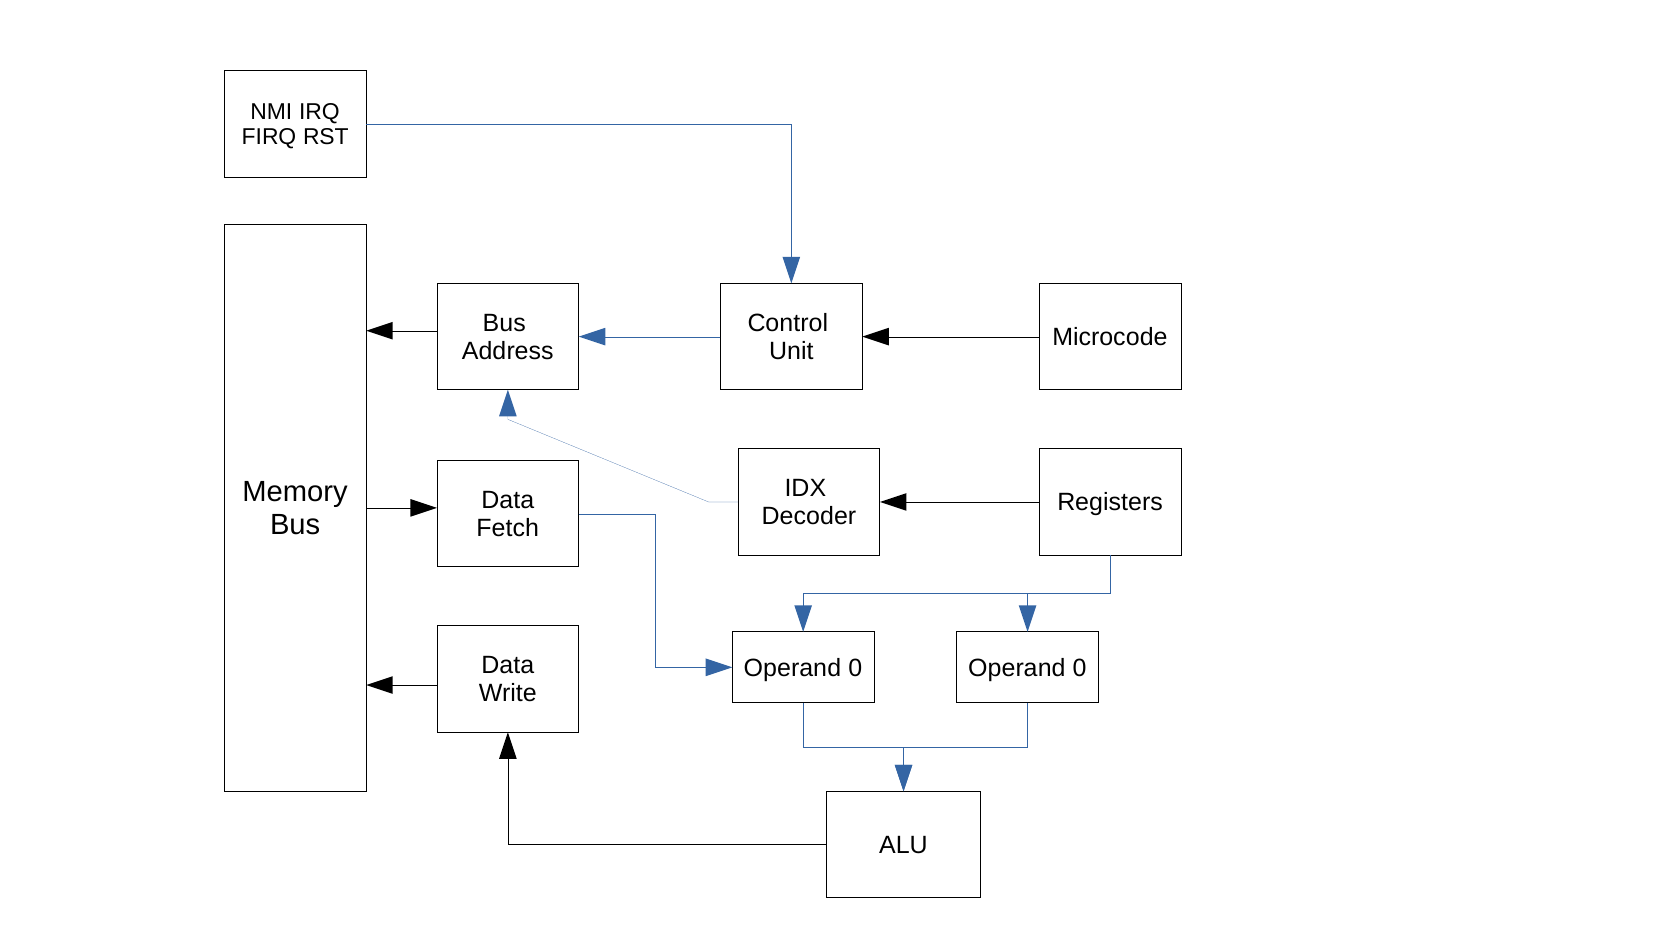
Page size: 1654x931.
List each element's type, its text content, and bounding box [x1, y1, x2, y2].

text_box NMI IRQ FIRQ RST [224, 70, 367, 178]
text_box Memory Bus [224, 224, 367, 792]
text_box IDX Decoder [738, 448, 880, 556]
text_box Operand 0 [732, 631, 875, 703]
text_box Data Fetch [437, 460, 579, 567]
text_box Operand 0 [956, 631, 1099, 703]
text_box ALU [826, 791, 981, 898]
text_box Bus Address [437, 283, 579, 390]
text_box Data Write [437, 625, 579, 733]
text_box Registers [1039, 448, 1182, 556]
text_box Control Unit [720, 283, 863, 390]
text_box Microcode [1039, 283, 1182, 390]
